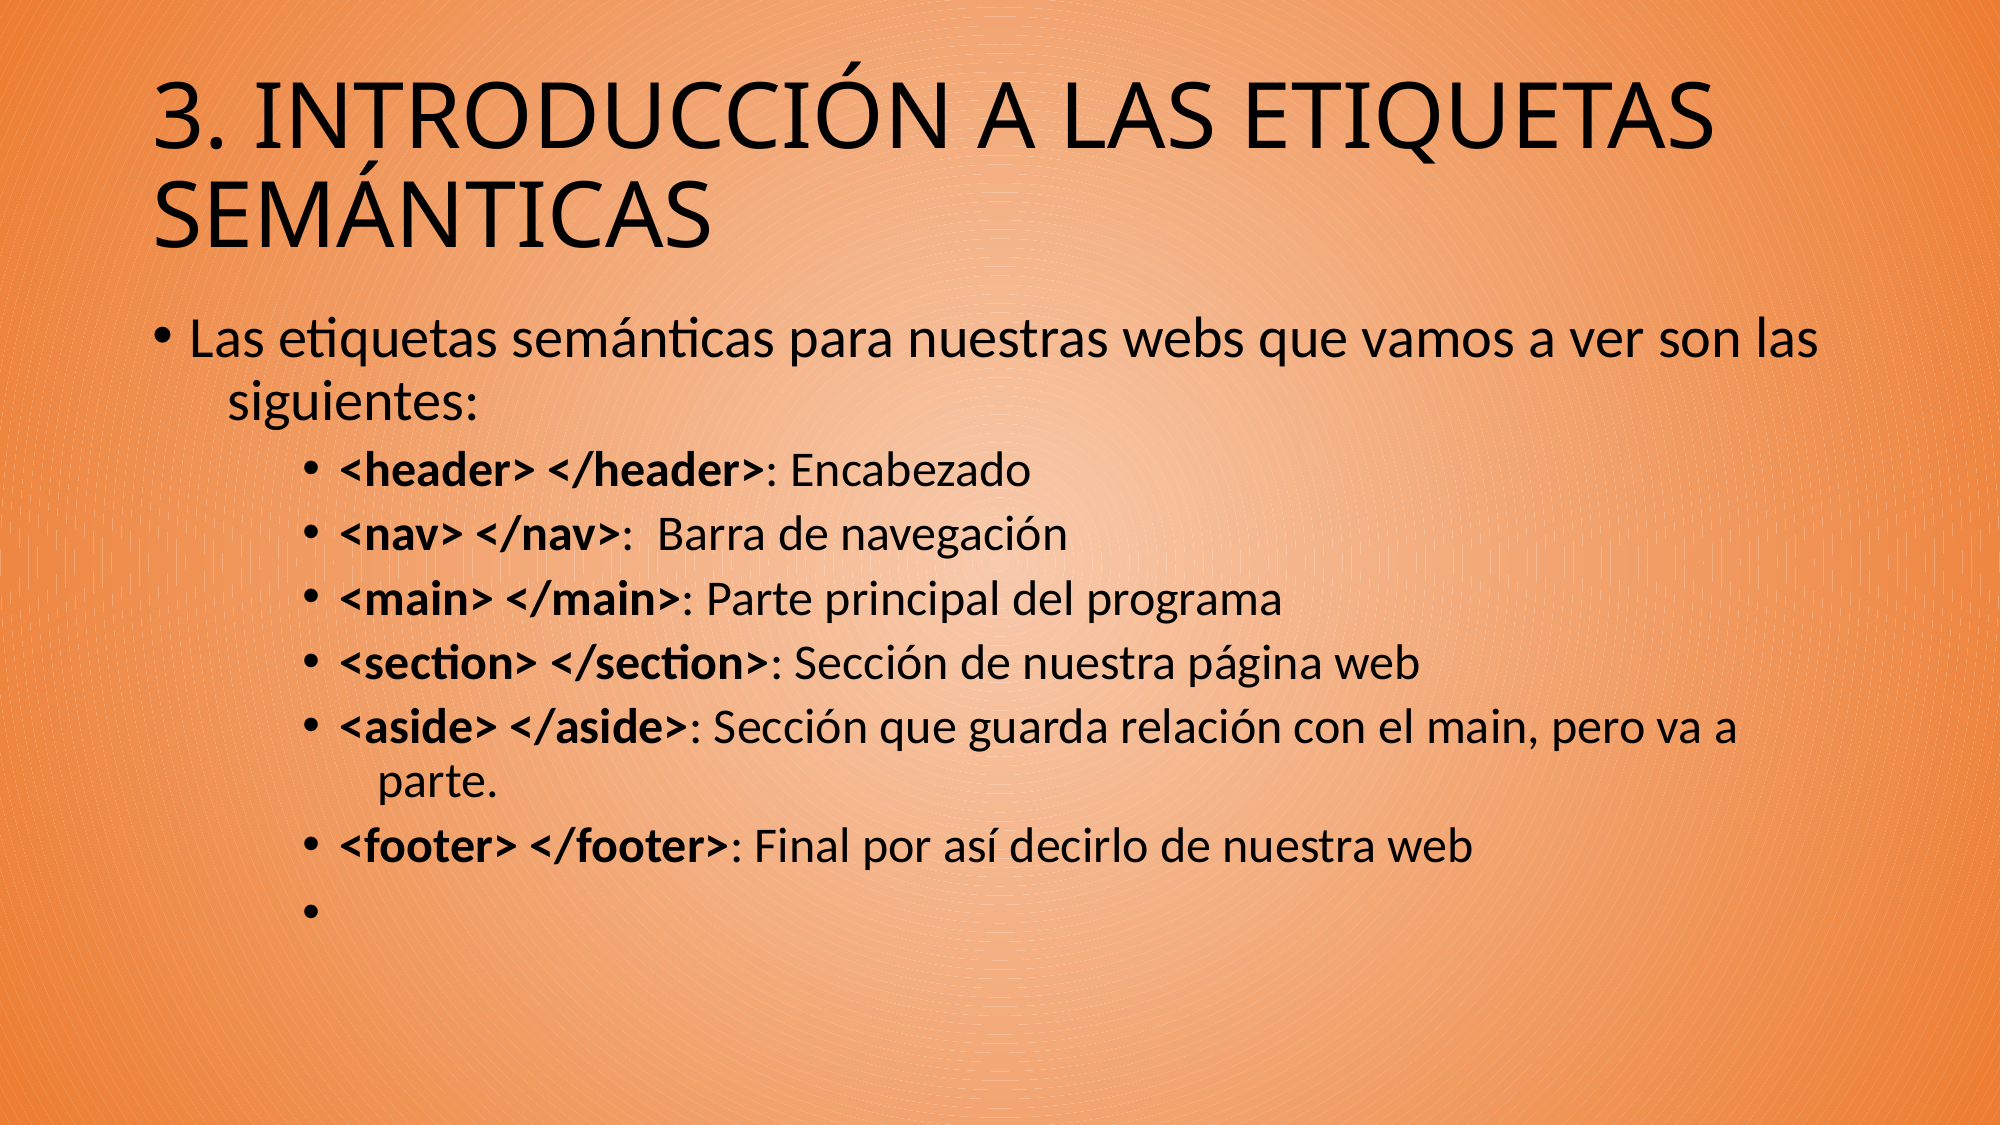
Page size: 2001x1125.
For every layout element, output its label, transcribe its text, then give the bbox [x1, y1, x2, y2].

list Las etiquetas semánticas para nuestras webs que vamos a ver son las siguientes: <header> </header>: Encabezado <nav> </nav>: Barra de navegación <main> </main>: Parte principal del programa <section> </section>: Sección de nuestra página web <aside> </aside>: Sección que guarda relación con el main, pero va a parte. <footer> </footer>: Final por así decirlo de nuestra web [137, 299, 1863, 1014]
title 3. INTRODUCCIÓN A LAS ETIQUETAS SEMÁNTICAS [137, 59, 1863, 278]
